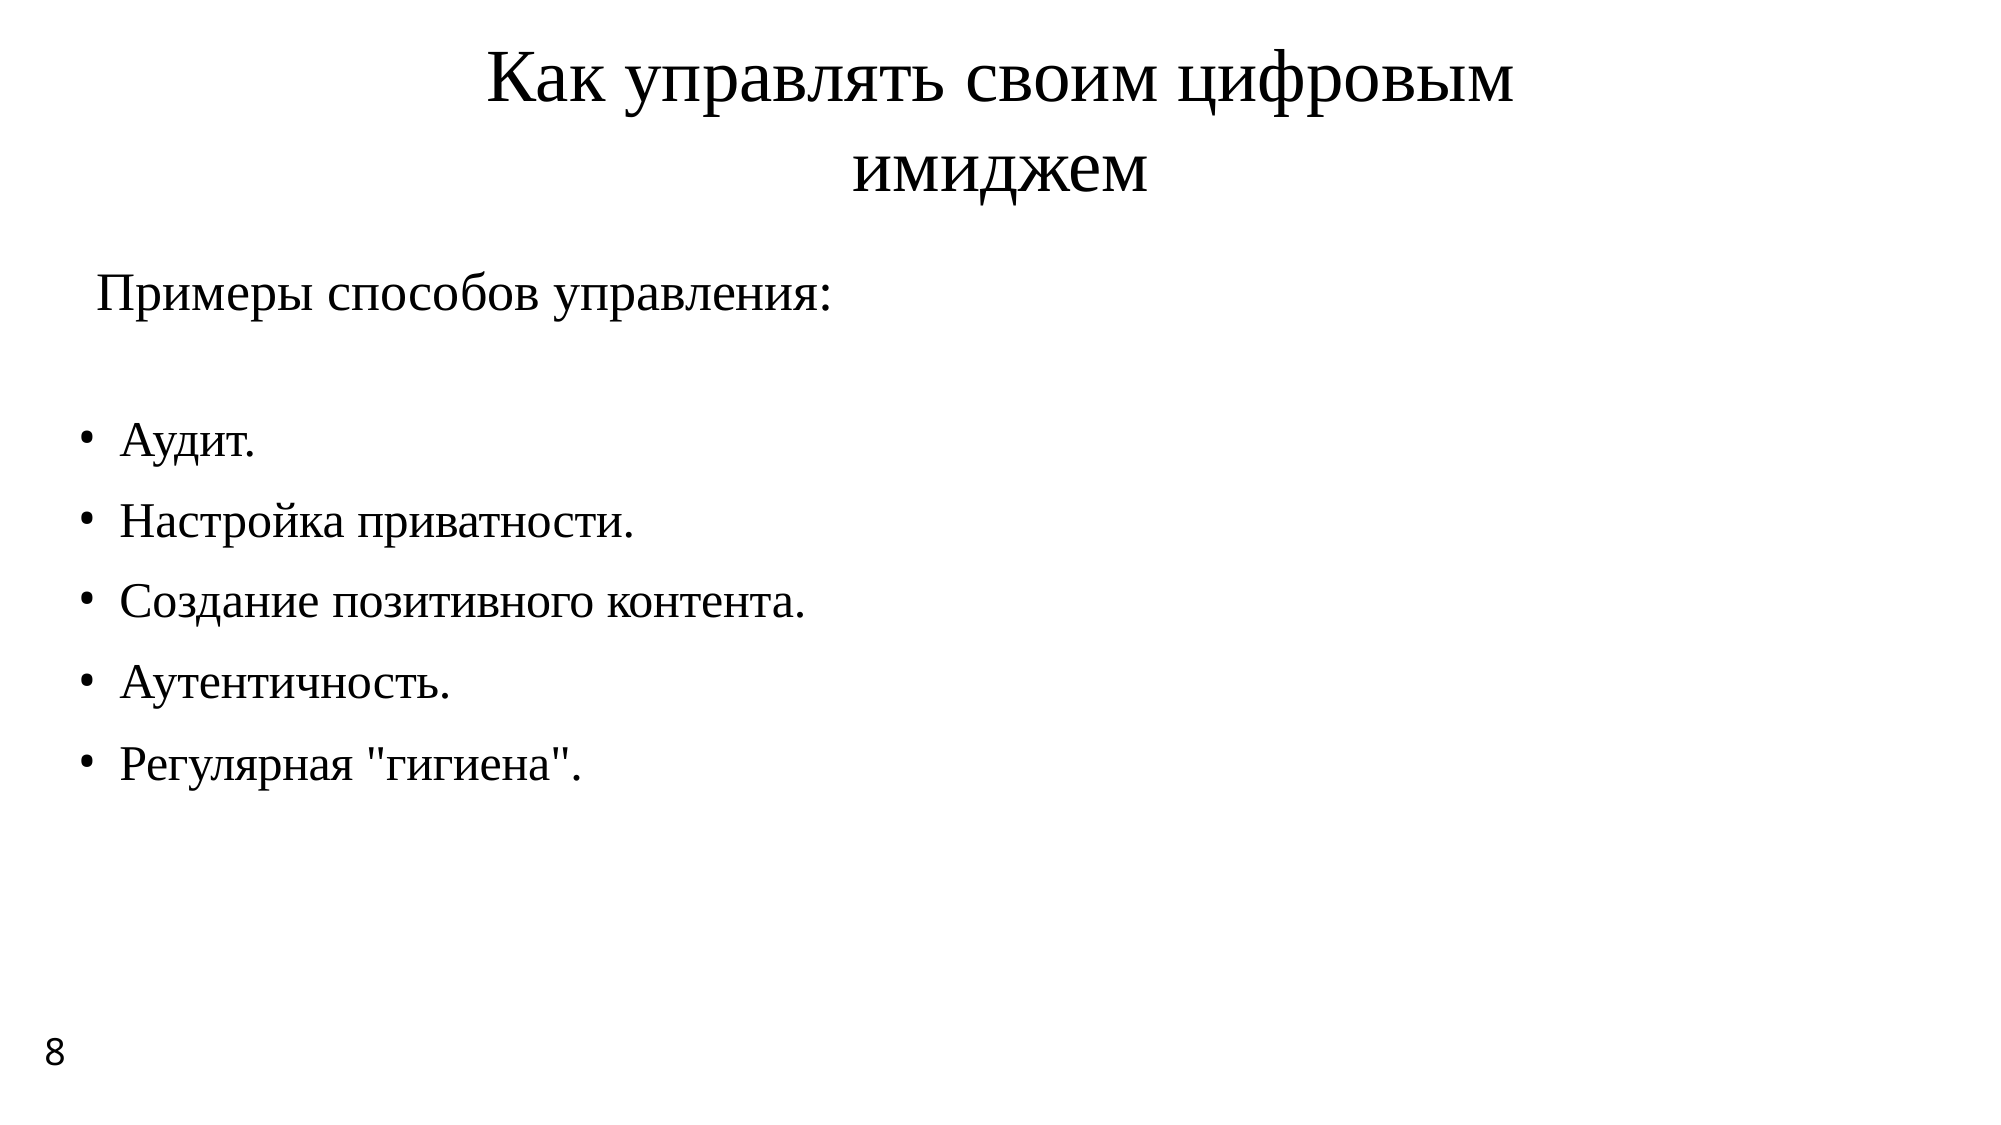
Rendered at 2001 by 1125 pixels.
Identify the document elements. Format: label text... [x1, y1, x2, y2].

slide_number 8 [38, 1028, 74, 1076]
text_box Примеры способов управления: Аудит. Настройка приватности. Создание позитивного контента. Аутентичность. Регулярная "гигиена". [75, 253, 837, 791]
title Как управлять своим цифровым имиджем [330, 24, 1670, 207]
